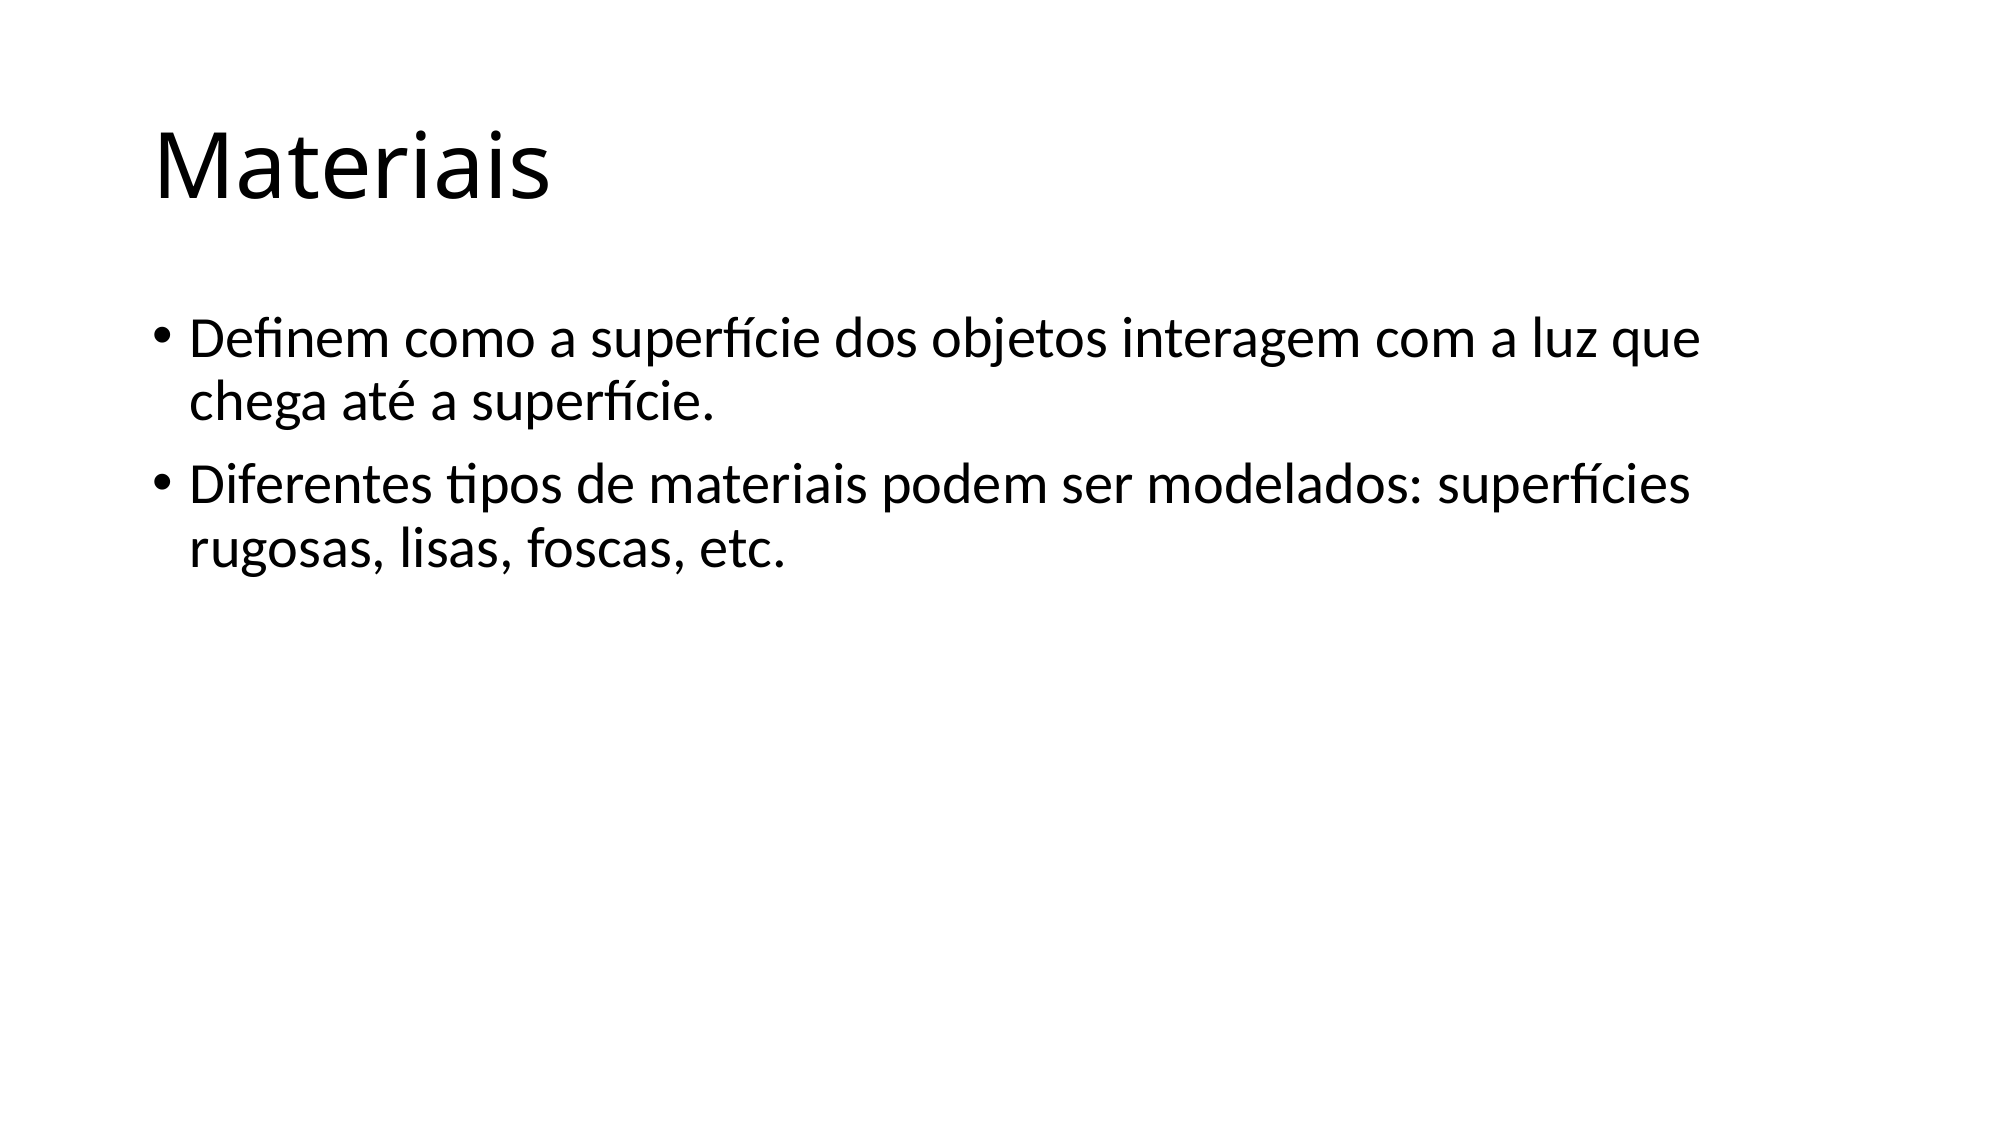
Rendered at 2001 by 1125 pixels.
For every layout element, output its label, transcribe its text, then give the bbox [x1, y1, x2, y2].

title Materiais [137, 59, 1863, 278]
list Definem como a superfície dos objetos interagem com a luz que chega até a superfície. Diferentes tipos de materiais podem ser modelados: superfícies rugosas, lisas, foscas, etc. [137, 299, 1863, 1014]
